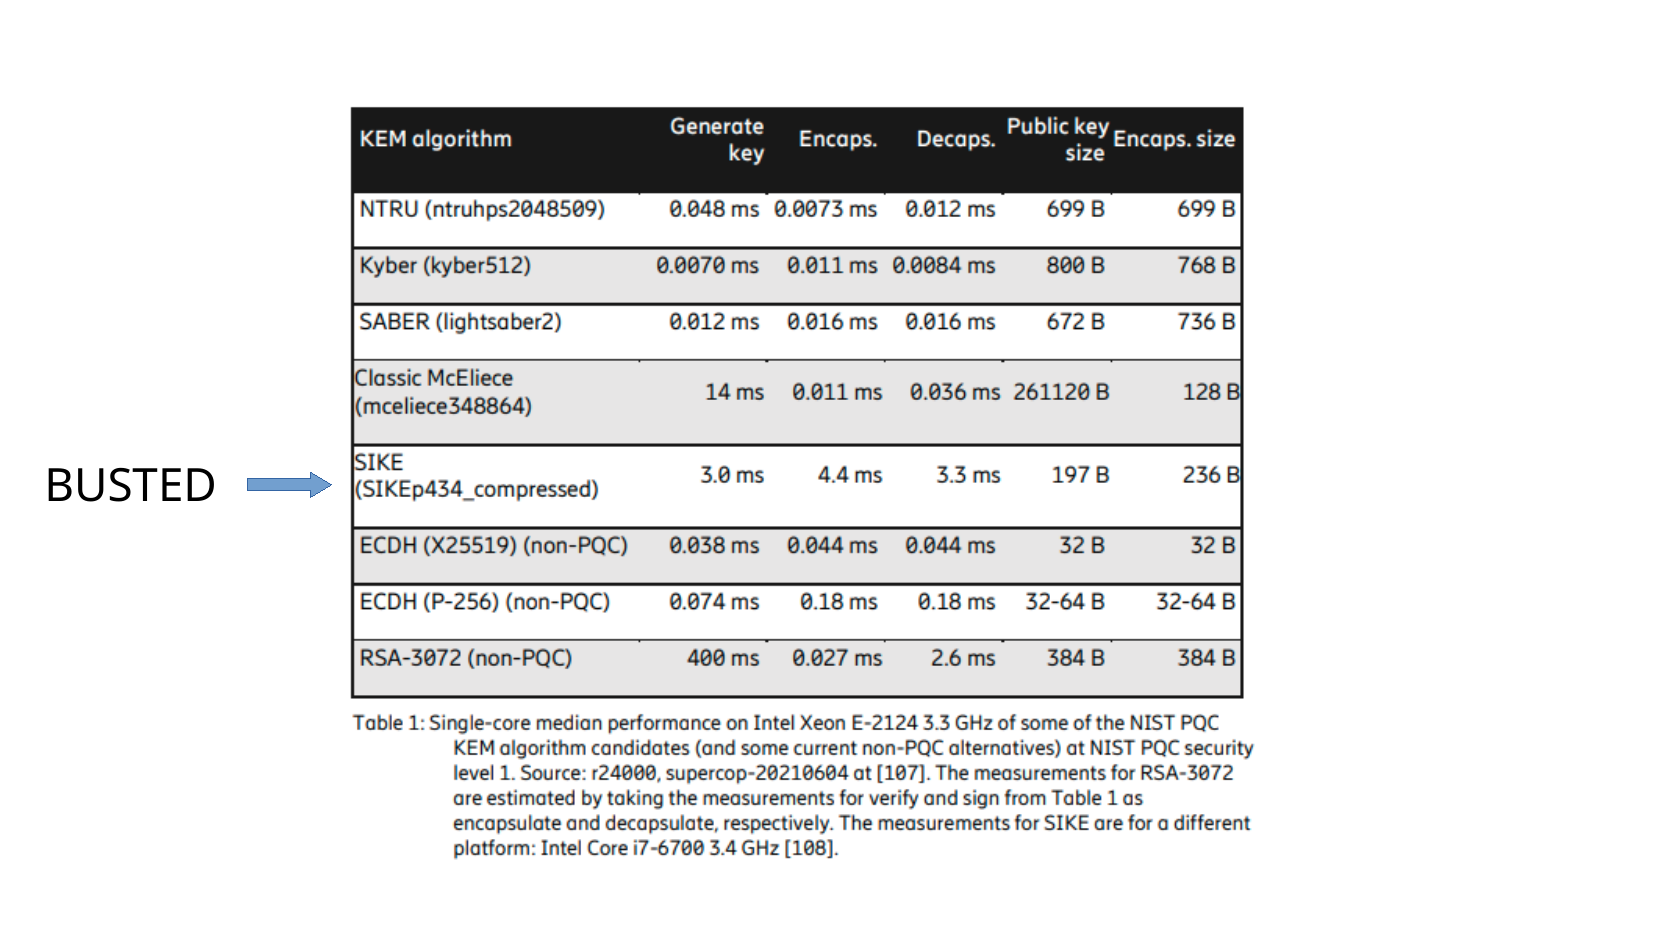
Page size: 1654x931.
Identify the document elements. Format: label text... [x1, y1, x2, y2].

text_box [247, 472, 332, 498]
picture [320, 84, 1286, 874]
text_box BUSTED [29, 444, 247, 524]
